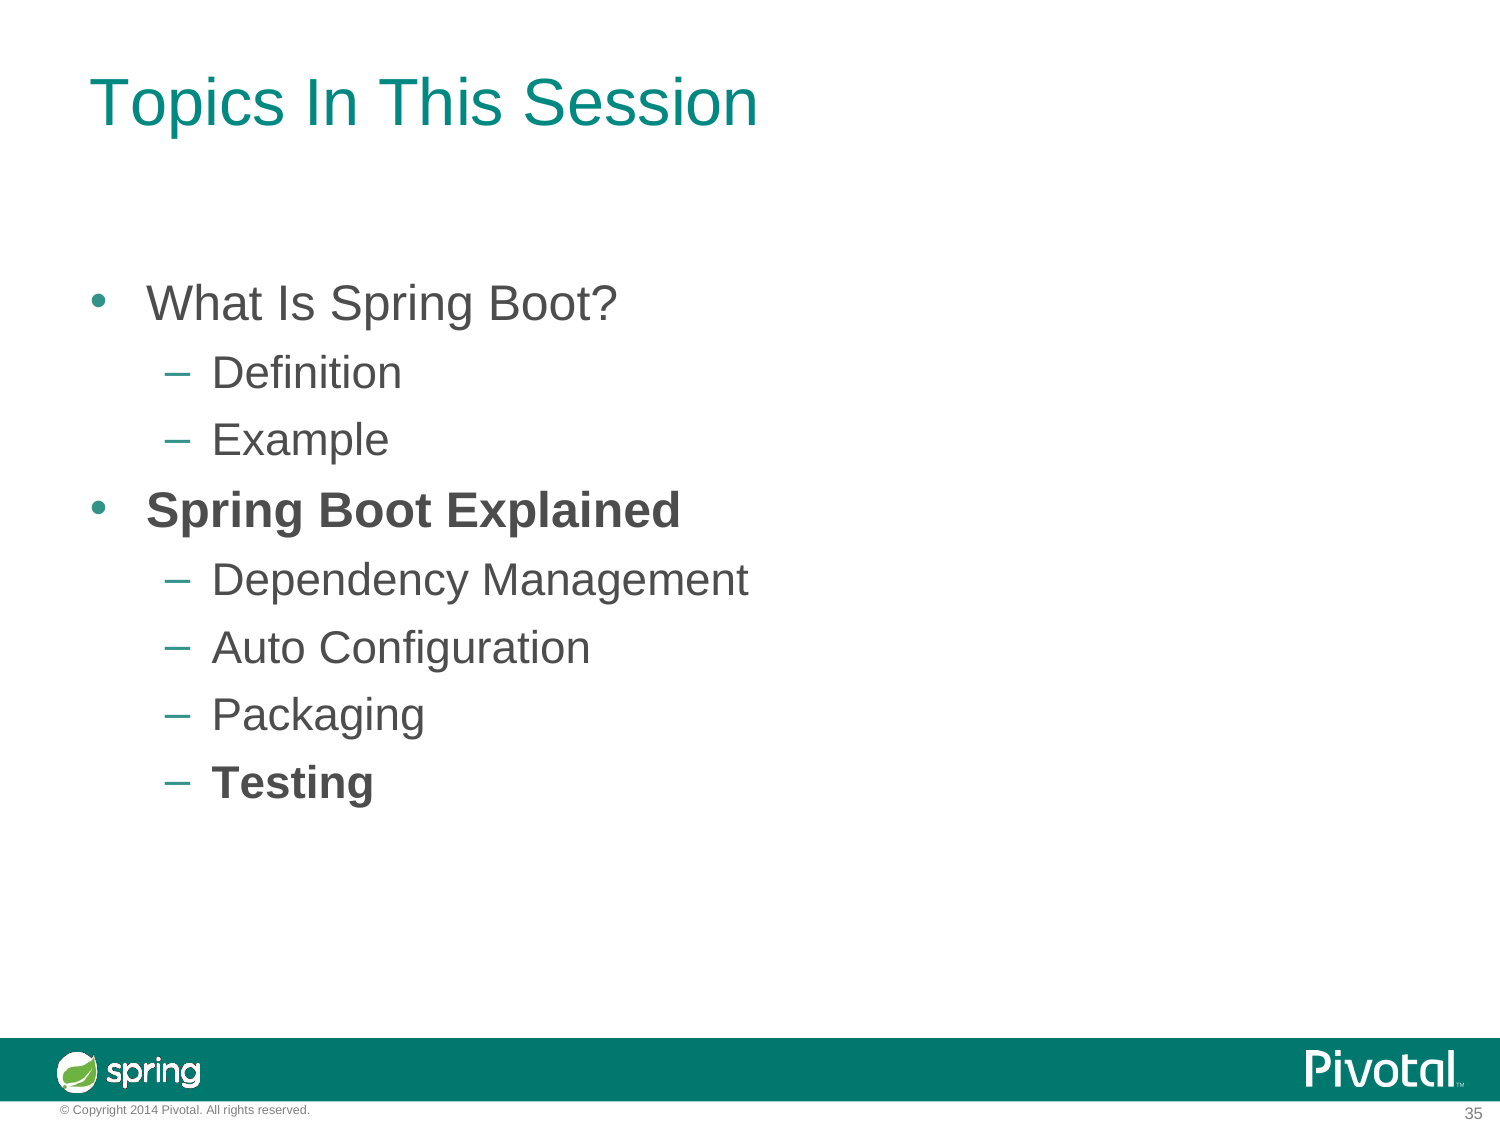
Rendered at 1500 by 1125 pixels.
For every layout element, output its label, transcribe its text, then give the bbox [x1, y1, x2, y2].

title [75, 45, 1426, 233]
picture [32, 1041, 210, 1103]
picture [1306, 1050, 1464, 1087]
list What Is Spring Boot? Definition Example Spring Boot Explained Dependency Management Auto Configuration Packaging Testing [75, 262, 1426, 931]
